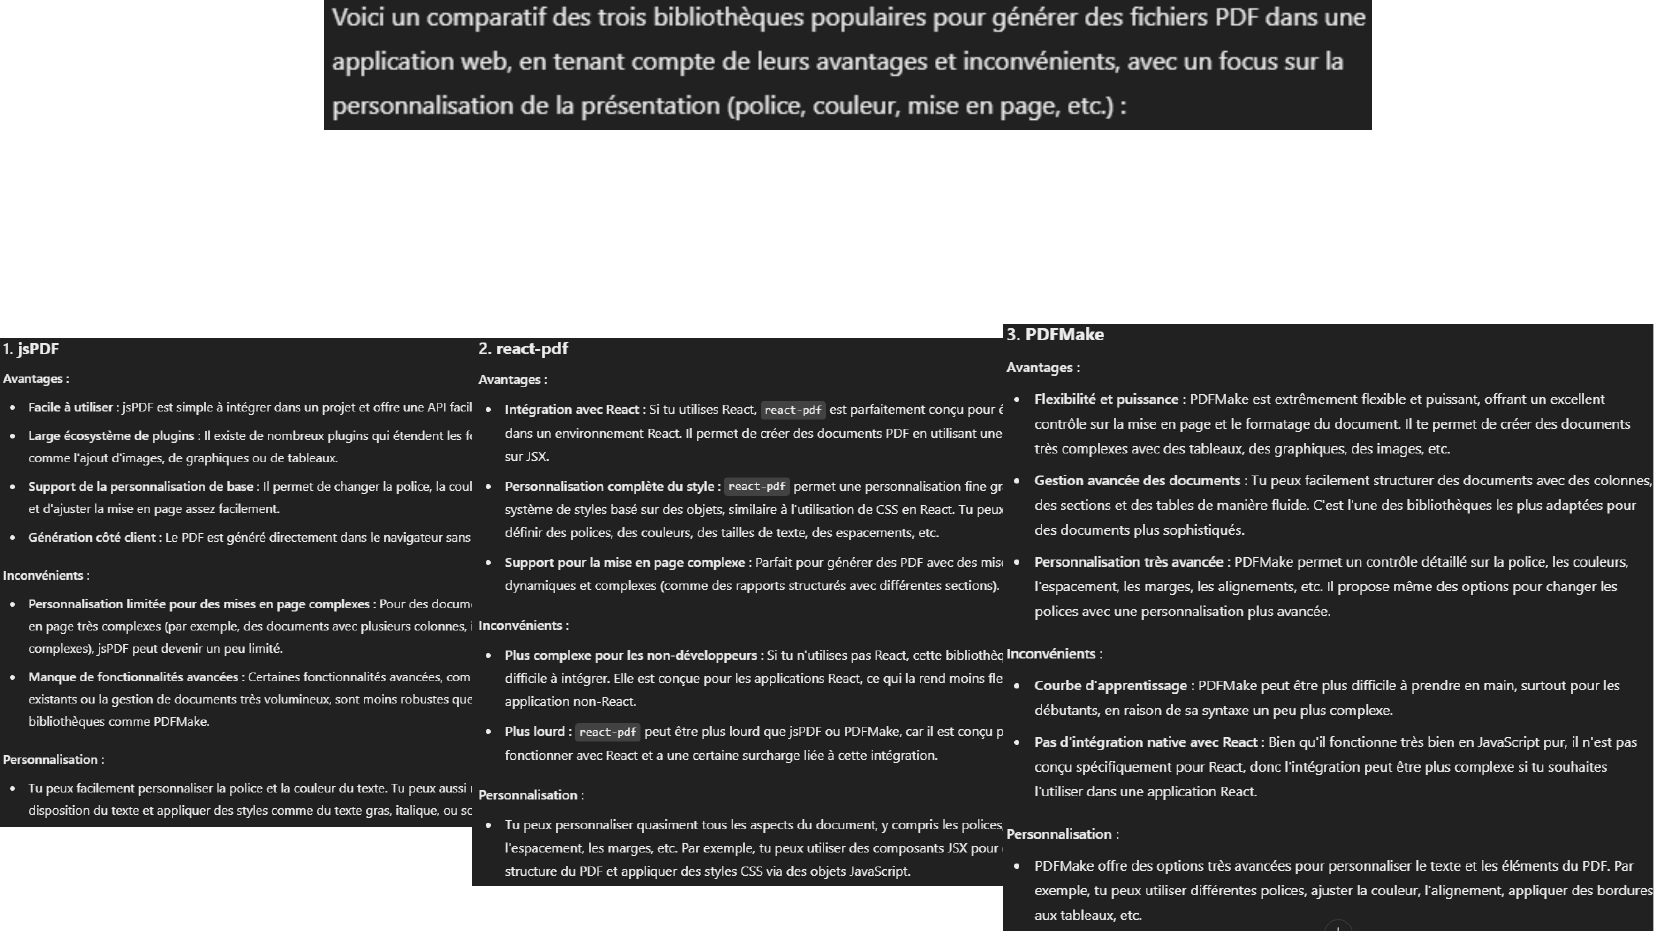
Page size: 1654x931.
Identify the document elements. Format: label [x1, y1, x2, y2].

picture [324, 0, 1372, 130]
picture [0, 324, 1654, 931]
